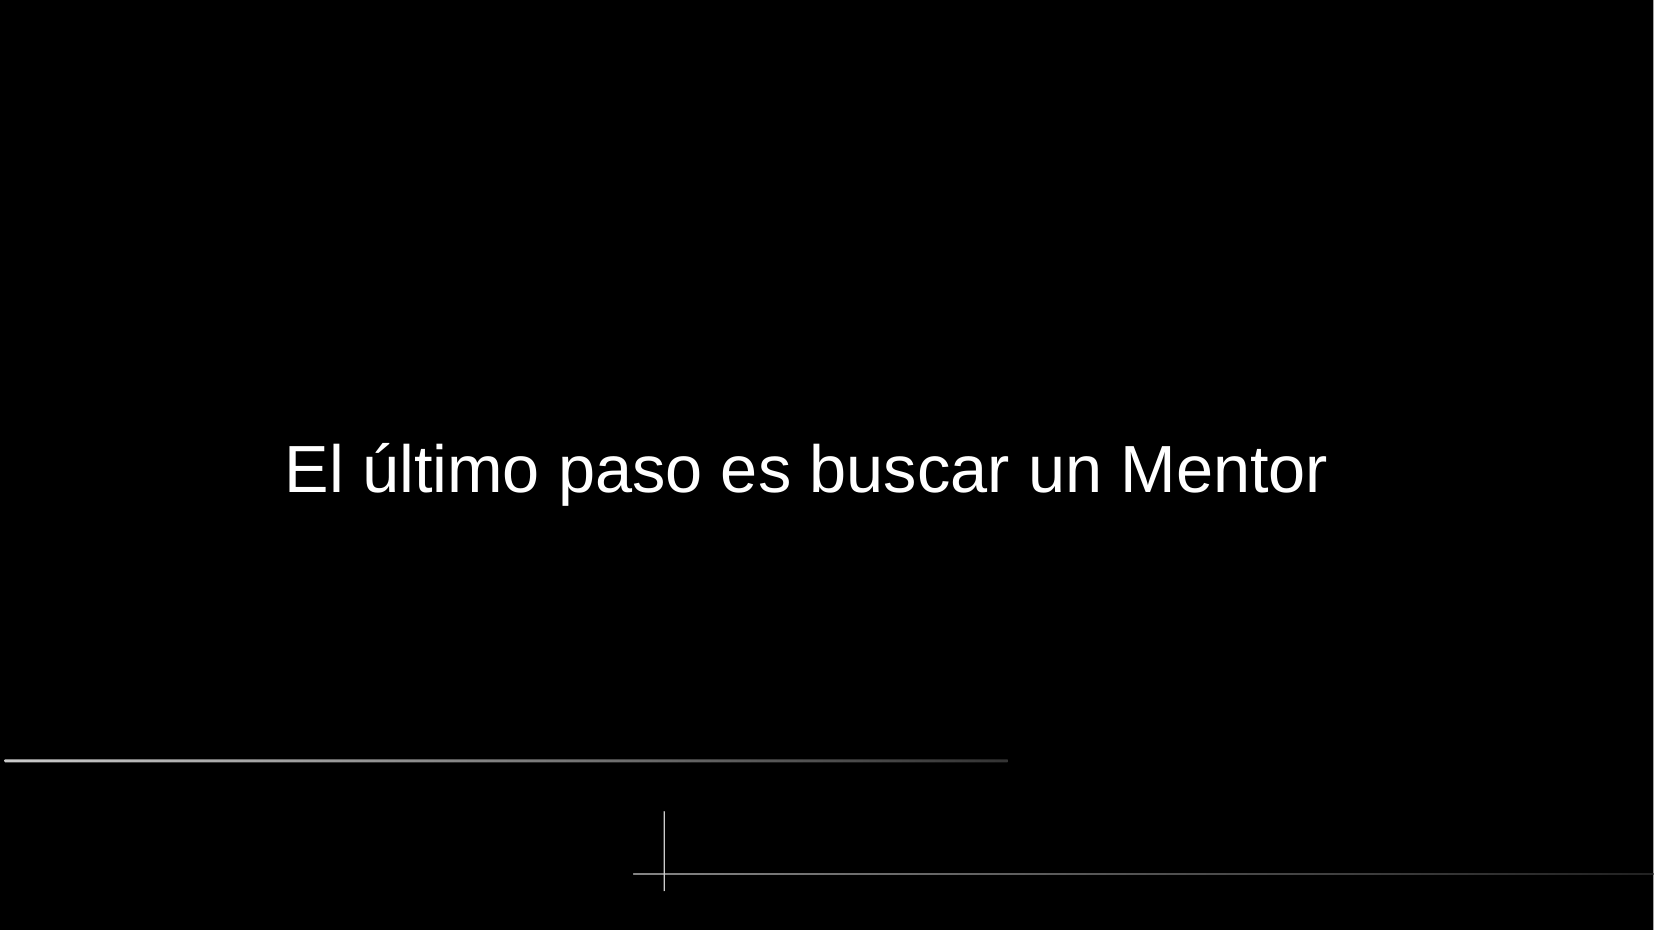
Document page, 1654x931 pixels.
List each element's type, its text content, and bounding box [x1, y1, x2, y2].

subtitle El último paso es buscar un Mentor [68, 219, 1546, 721]
